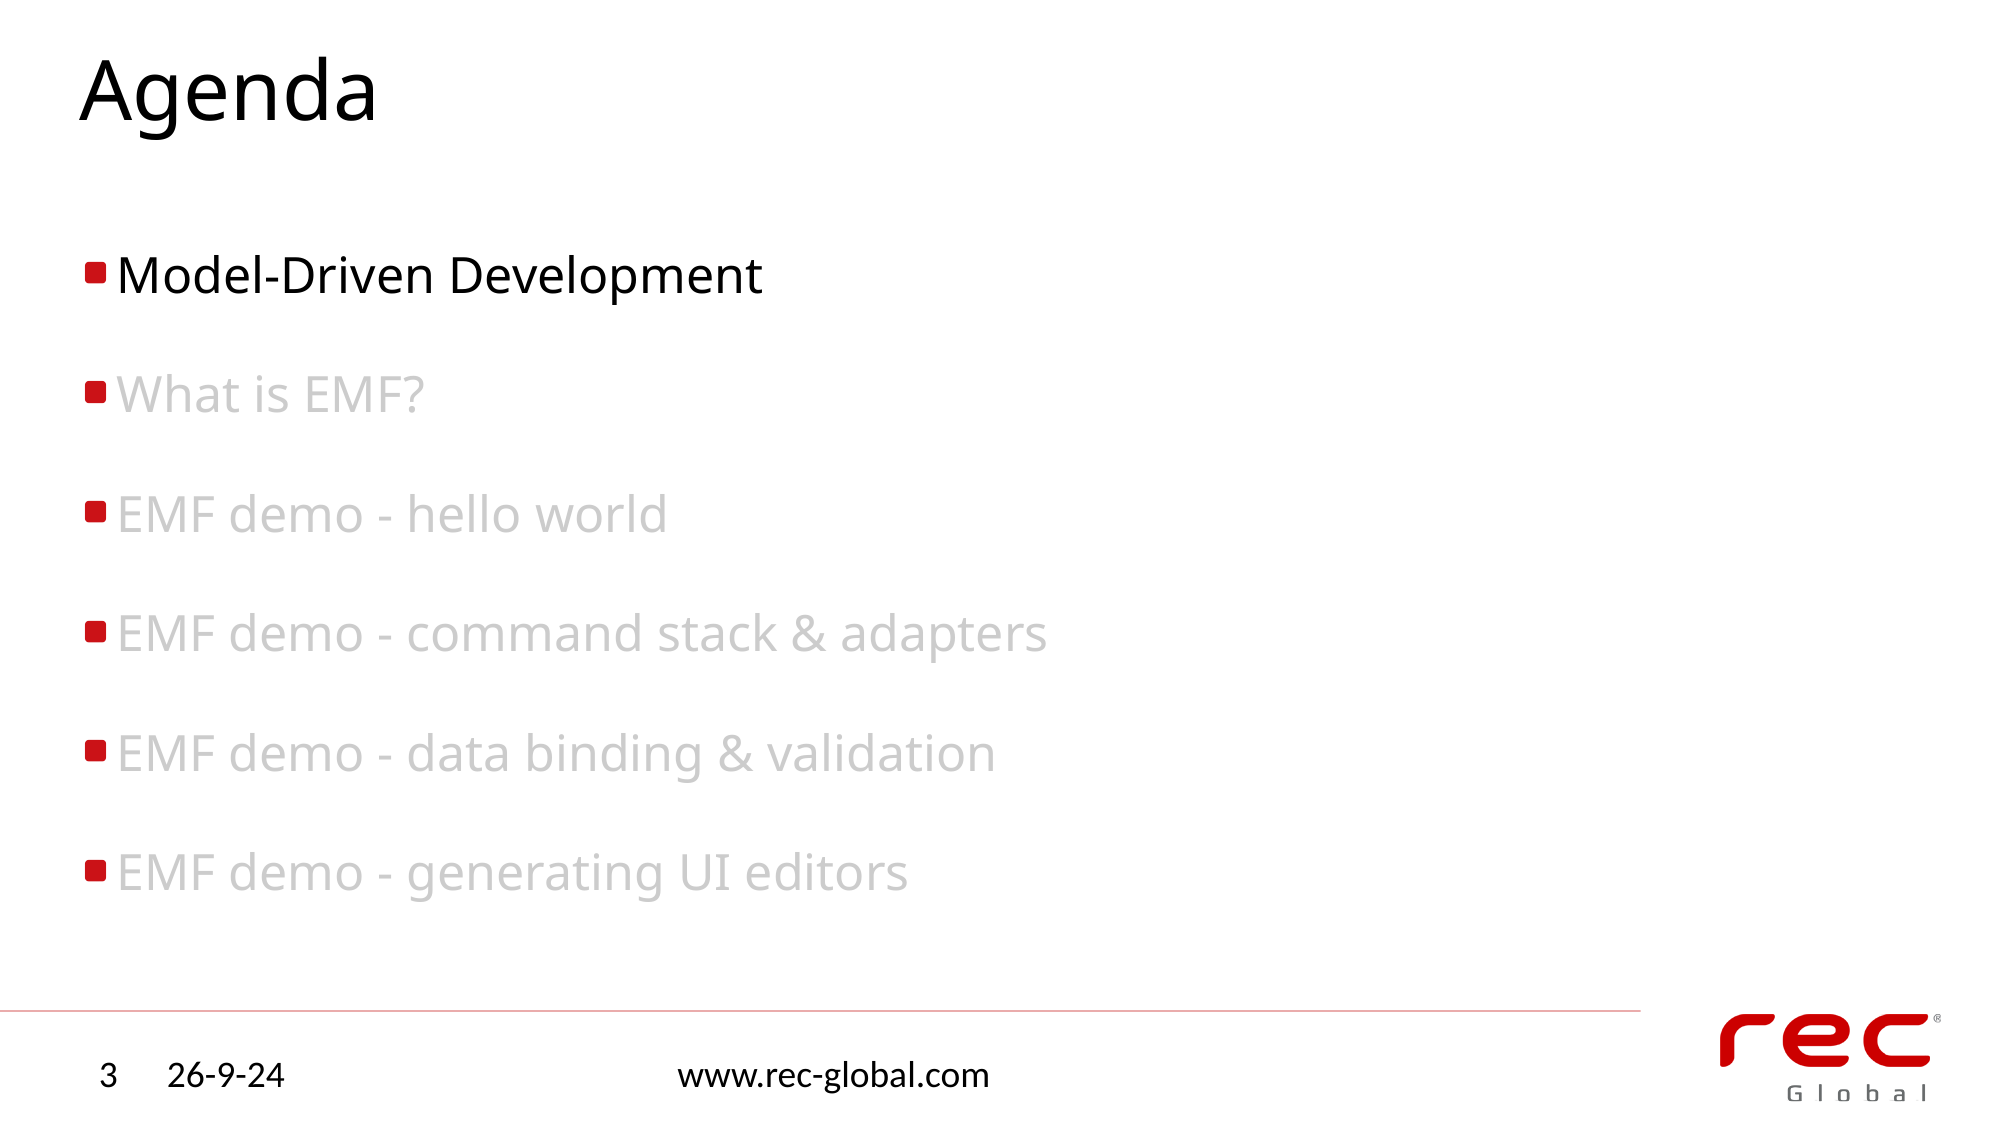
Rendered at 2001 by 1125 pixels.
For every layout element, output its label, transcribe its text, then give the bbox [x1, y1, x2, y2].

slide_number 15-11-25 [152, 1042, 327, 1103]
list Model-Driven Development What is EMF? EMF demo - hello world EMF demo - command stack & adapters EMF demo - data binding & validation EMF demo - generating UI editors [64, 205, 1934, 1011]
picture [1720, 1014, 1941, 1102]
title Agenda [64, 0, 1934, 188]
slide_number <numer> [64, 1042, 152, 1103]
footer www.rec-global.com [662, 1042, 1338, 1103]
